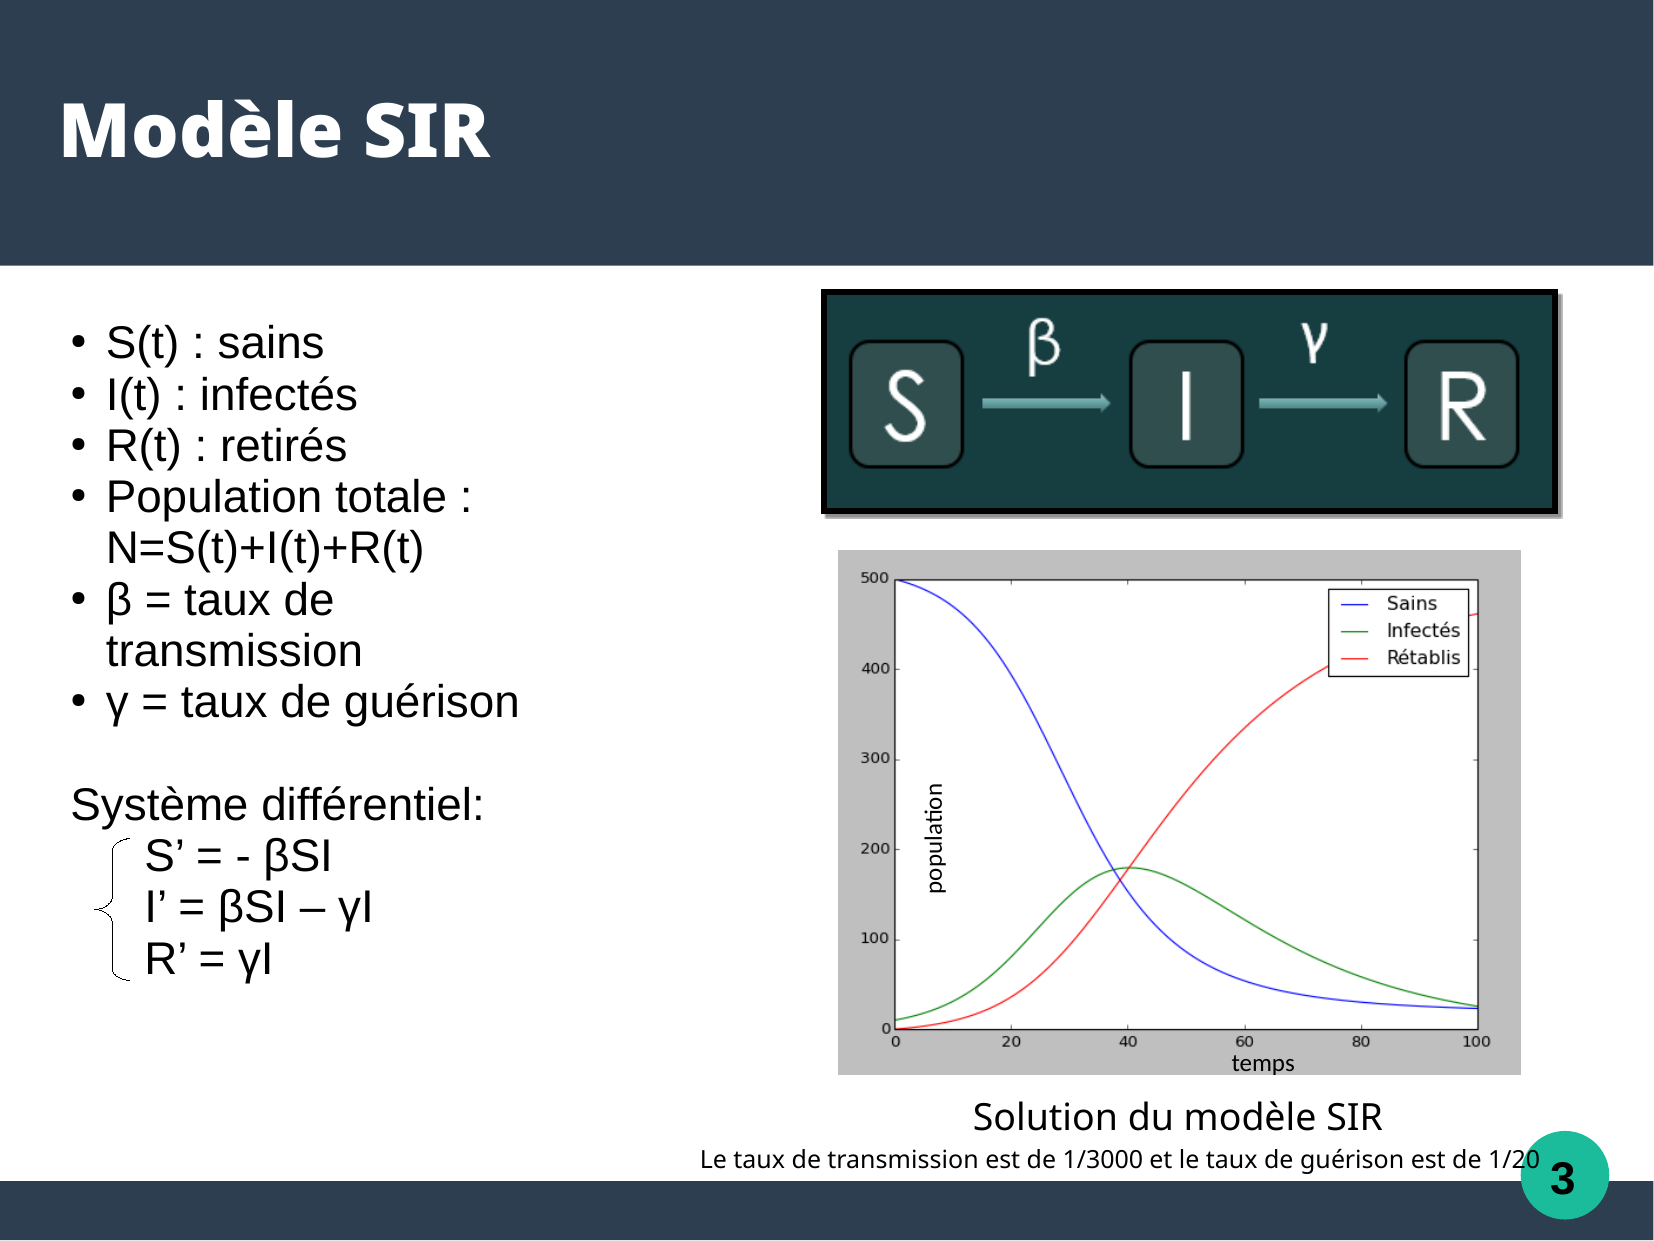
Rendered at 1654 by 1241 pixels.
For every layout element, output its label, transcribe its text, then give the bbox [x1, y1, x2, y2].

text_box S(t) : sains I(t) : infectés R(t) : retirés Population totale : N=S(t)+I(t)+R(t) β = taux de transmission γ = taux de guérison Système différentiel: S’ = - βSI I’ = βSI – γI R’ = γI [55, 310, 603, 992]
text_box population [909, 767, 955, 910]
text_box temps [1216, 1039, 1312, 1085]
picture [826, 295, 1553, 509]
text_box 3 [1535, 1145, 1598, 1215]
text_box Le taux de transmission est de 1/3000 et le taux de guérison est de 1/20 [685, 1135, 1581, 1182]
title Modèle SIR [59, 49, 1595, 207]
text_box Solution du modèle SIR [957, 1085, 1406, 1146]
picture [838, 550, 1521, 1075]
